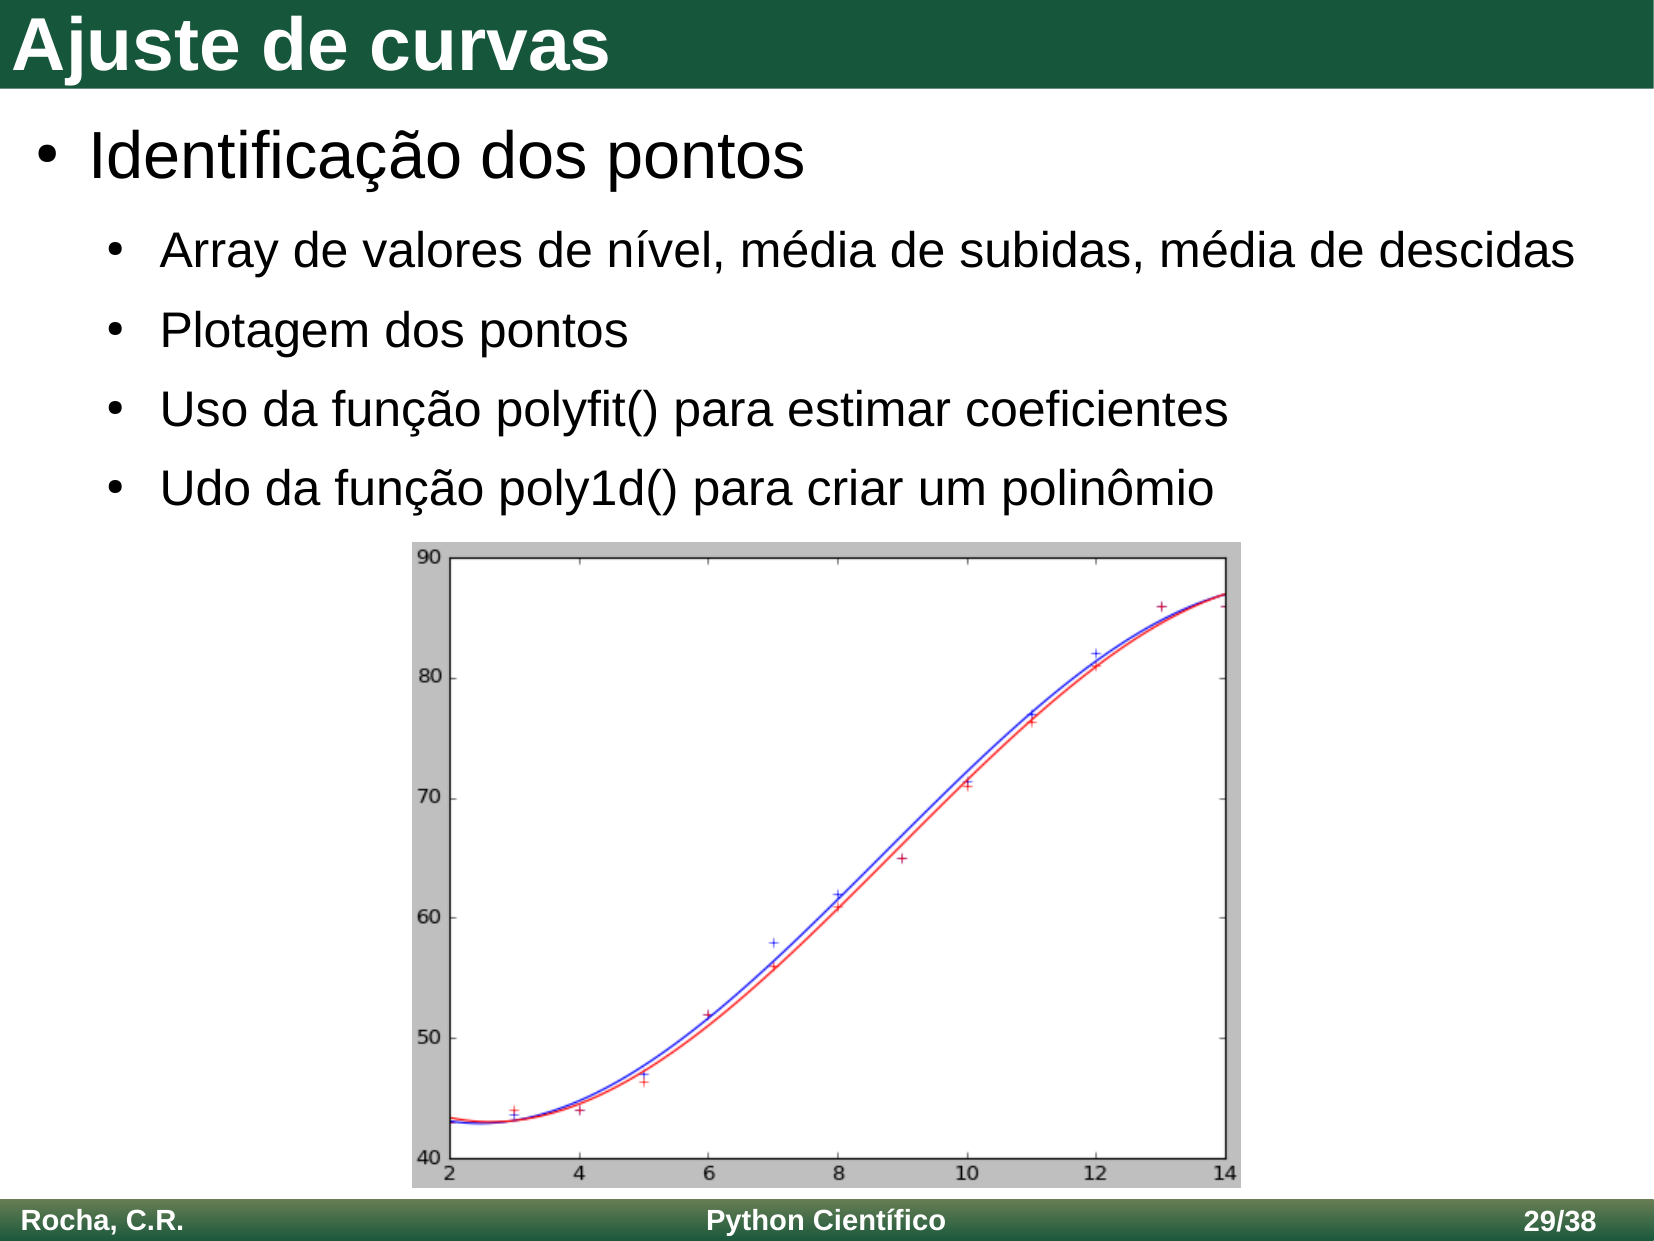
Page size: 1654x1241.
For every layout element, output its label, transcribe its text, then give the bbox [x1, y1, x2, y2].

picture [412, 542, 1241, 1189]
list Identificação dos pontos Array de valores de nível, média de subidas, média de descidas Plotagem dos pontos Uso da função polyfit() para estimar coeficientes Udo da função poly1d() para criar um polinômio [17, 118, 1625, 1152]
title Ajuste de curvas [11, 0, 1625, 89]
